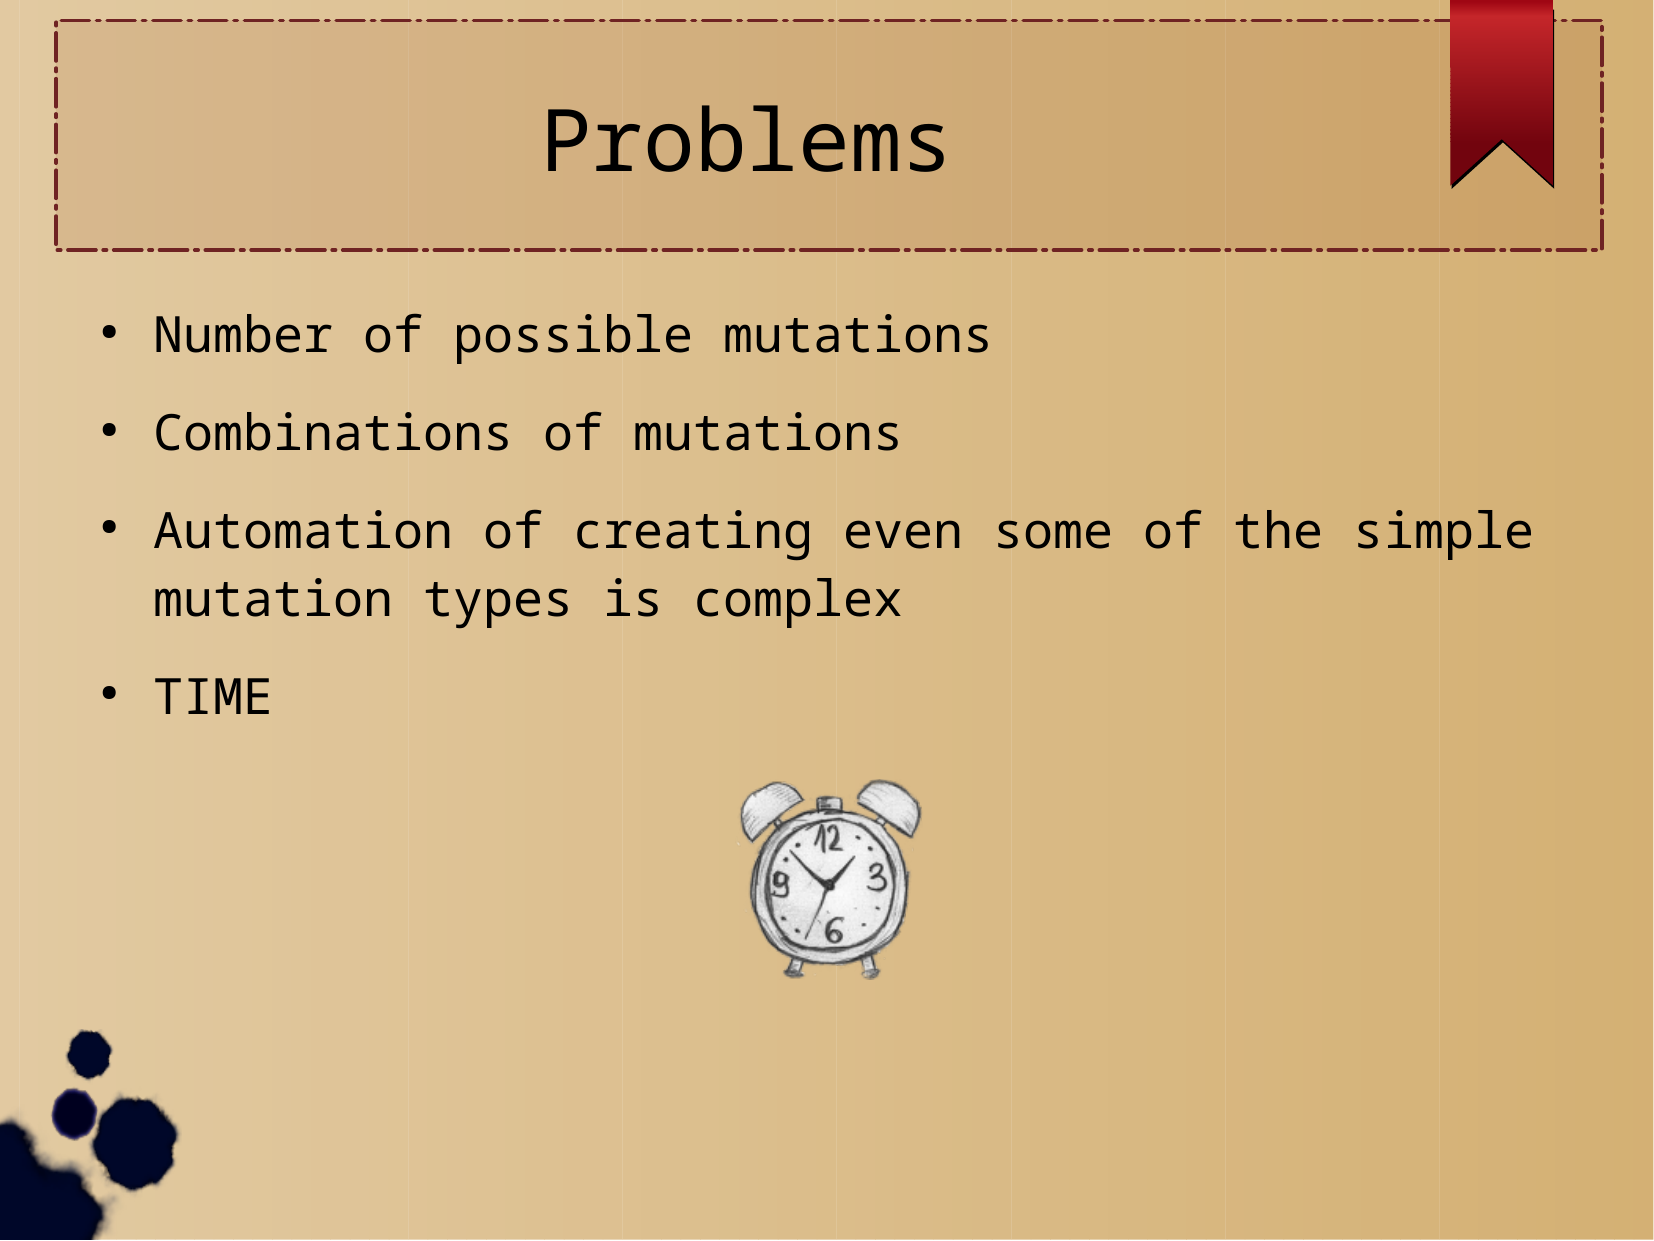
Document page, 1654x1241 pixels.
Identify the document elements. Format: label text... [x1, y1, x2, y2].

list Number of possible mutations Combinations of mutations Automation of creating even some of the simple mutation types is complex TIME [82, 299, 1571, 1019]
picture [730, 779, 931, 980]
title Problems [82, 47, 1412, 229]
